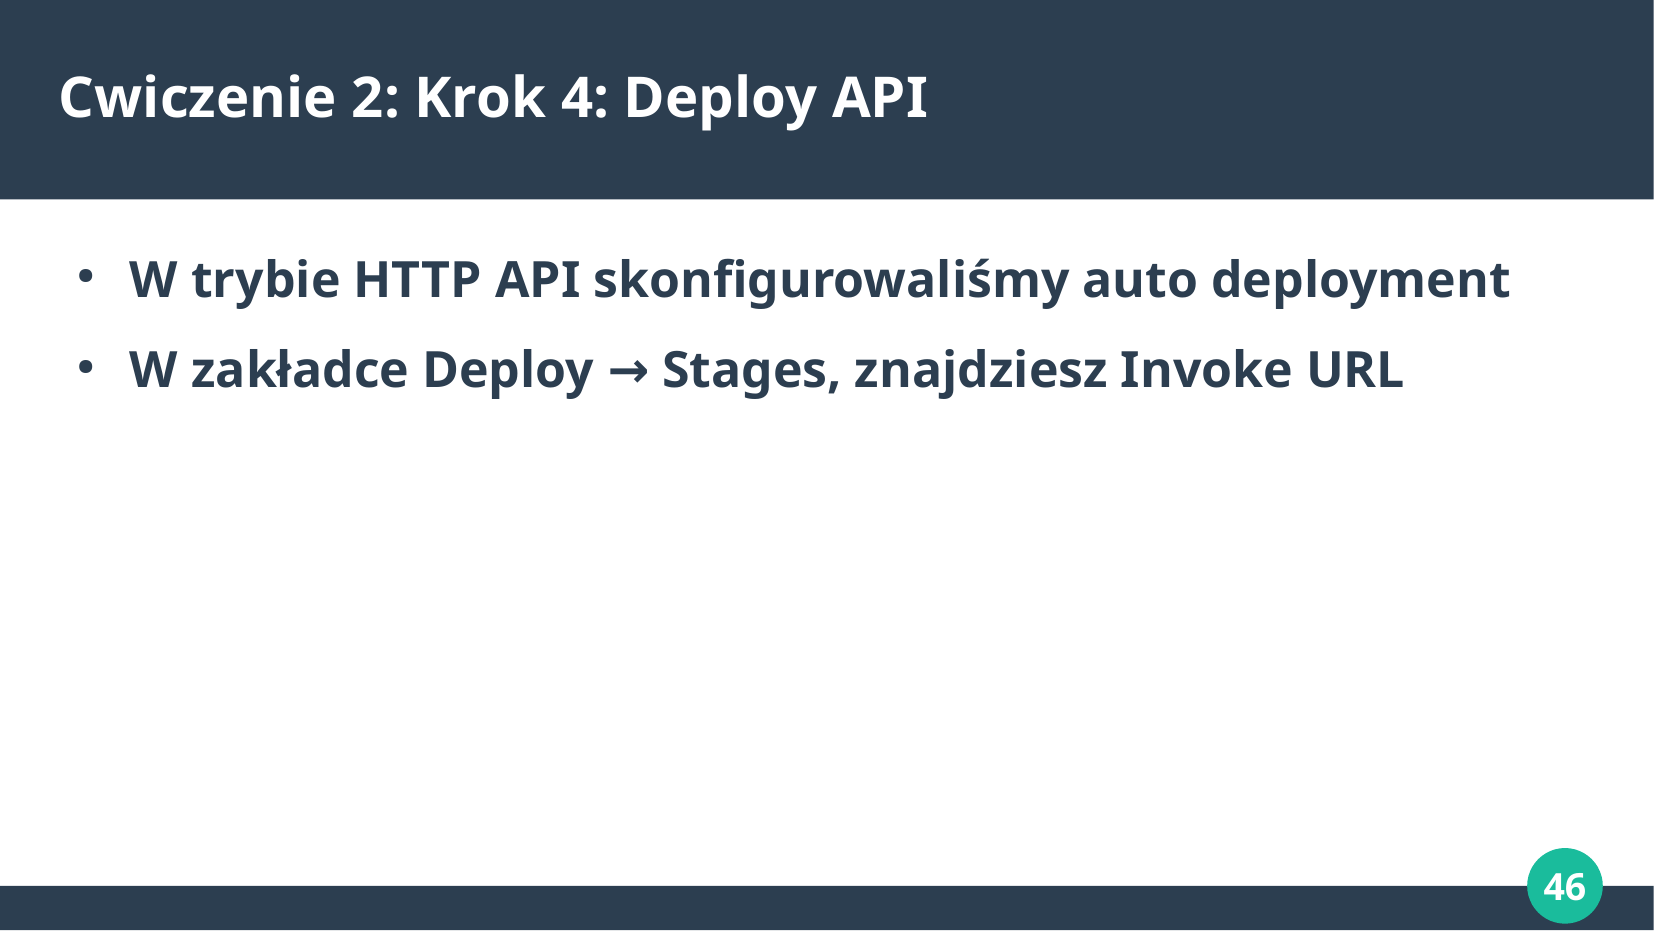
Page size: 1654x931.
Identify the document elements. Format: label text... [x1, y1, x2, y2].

list W trybie HTTP API skonfigurowaliśmy auto deployment W zakładce Deploy → Stages, znajdziesz Invoke URL [59, 243, 1538, 864]
title Cwiczenie 2: Krok 4: Deploy API [59, 37, 1595, 156]
